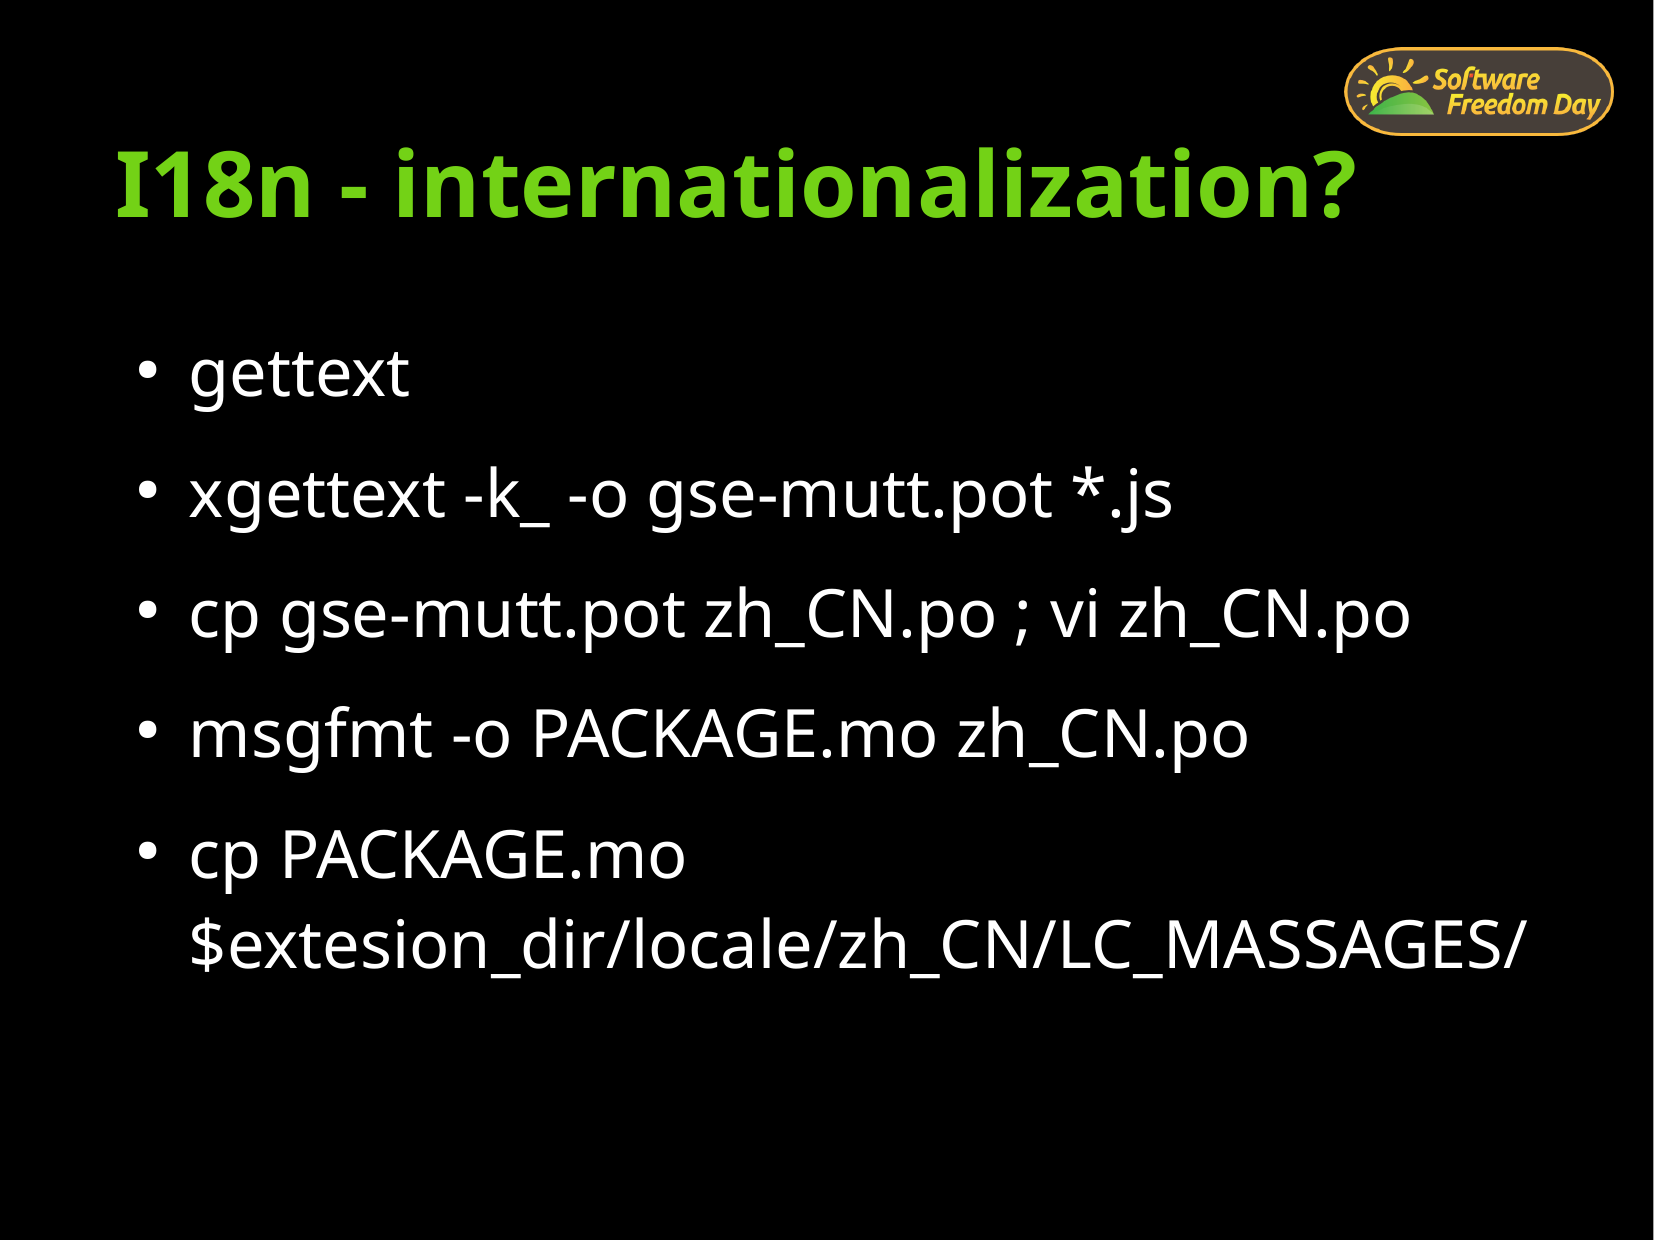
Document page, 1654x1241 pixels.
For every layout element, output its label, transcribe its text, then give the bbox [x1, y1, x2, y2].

title I18n - internationalization? [115, 78, 1539, 287]
picture [1344, 47, 1614, 136]
list gettext xgettext -k_ -o gse-mutt.pot *.js cp gse-mutt.pot zh_CN.po ; vi zh_CN.po msgfmt -o PACKAGE.mo zh_CN.po cp PACKAGE.mo $extesion_dir/locale/zh_CN/LC_MASSAGES/ [118, 325, 1536, 1145]
